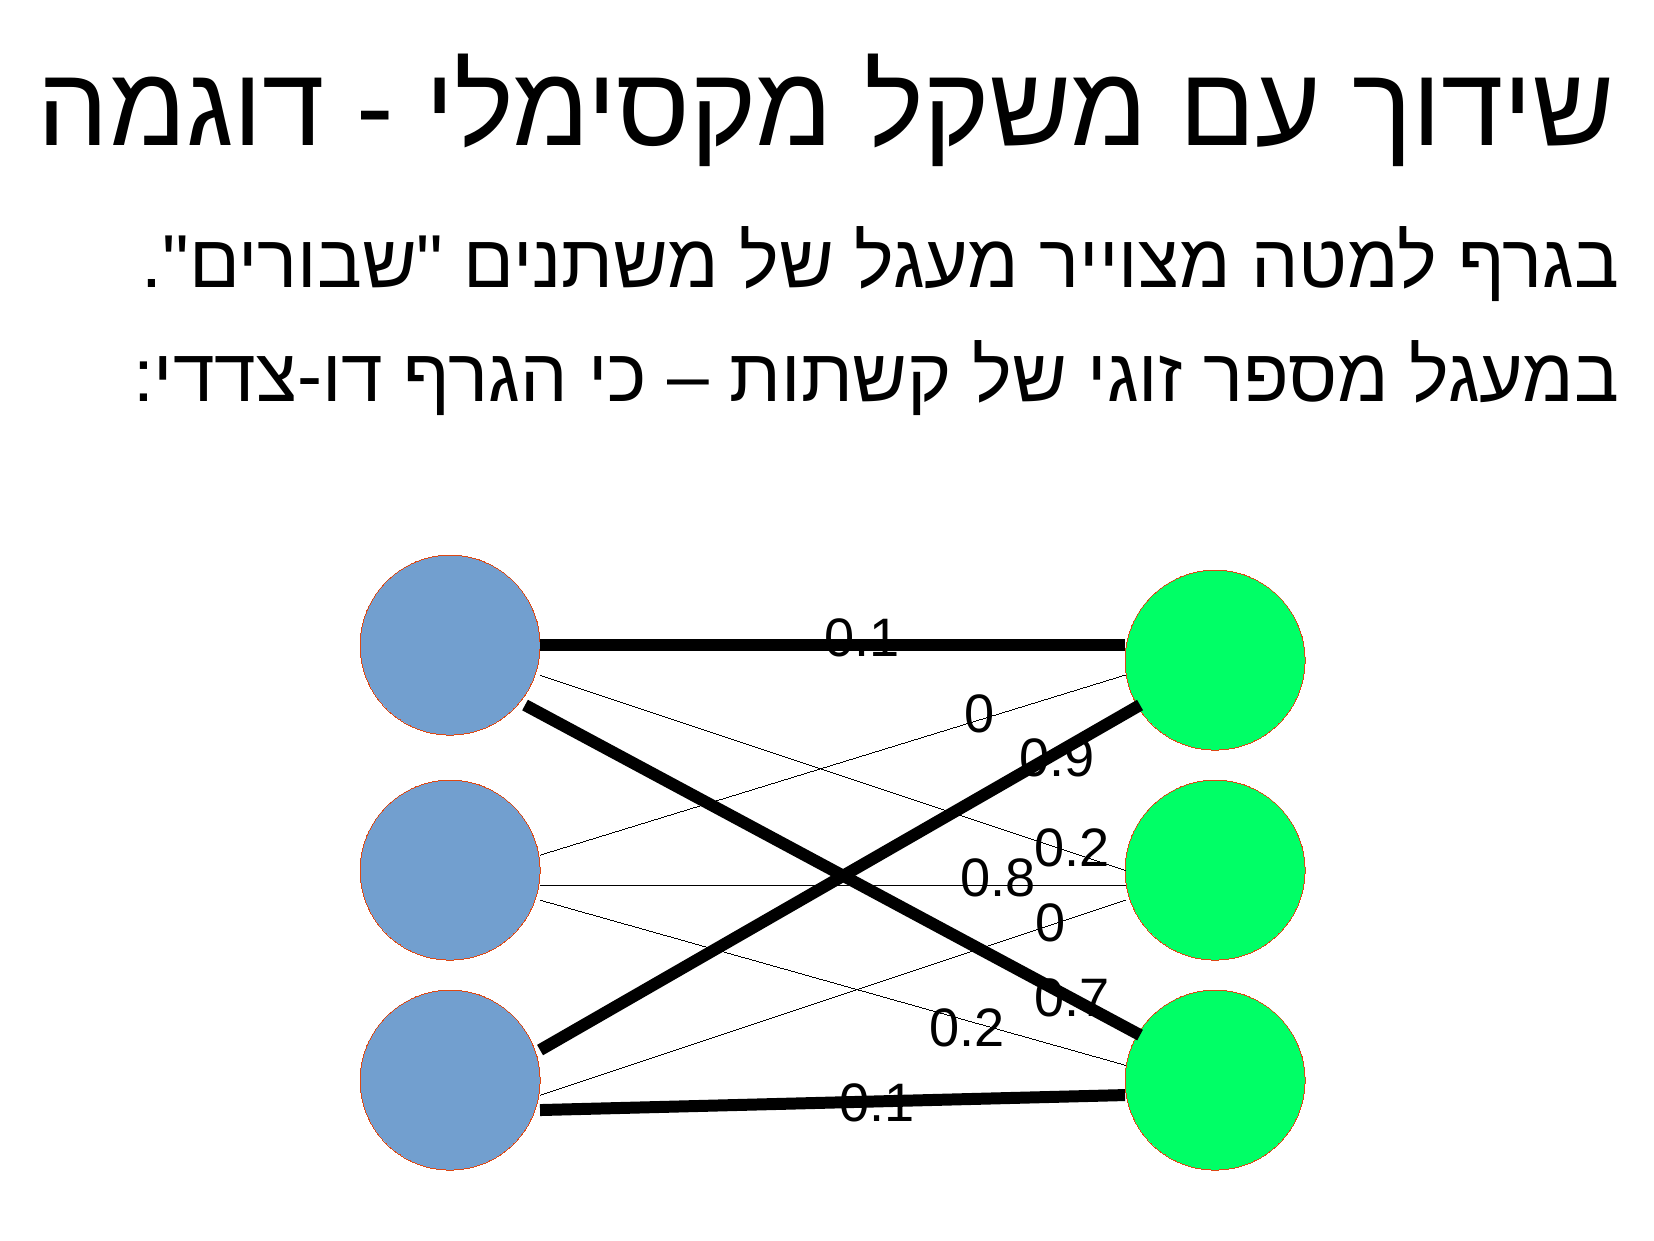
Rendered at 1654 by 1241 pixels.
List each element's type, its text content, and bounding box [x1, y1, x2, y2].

text_box 0.8 [945, 840, 1051, 916]
text_box 0.2 [1020, 809, 1126, 886]
text_box [360, 990, 541, 1171]
text_box 0.1 [810, 600, 916, 676]
text_box 0.2 [915, 989, 1021, 1066]
text_box 0 [949, 676, 1025, 752]
title שידוך עם משקל מקסימלי - דוגמה [0, 0, 1654, 213]
text_box 0.7 [1019, 960, 1126, 1036]
text_box 0.1 [825, 1065, 931, 1141]
text_box 0 [1020, 885, 1081, 960]
text_box 0.9 [1005, 719, 1111, 796]
text_box [1126, 780, 1306, 961]
text_box [360, 780, 541, 961]
text_box [360, 571, 540, 736]
text_box בגרף למטה מצוייר מעגל של משתנים "שבורים". במעגל מספר זוגי של קשתות – כי הגרף דו-צדדי: [15, 219, 1621, 571]
text_box [1125, 990, 1306, 1171]
text_box [1125, 571, 1306, 751]
